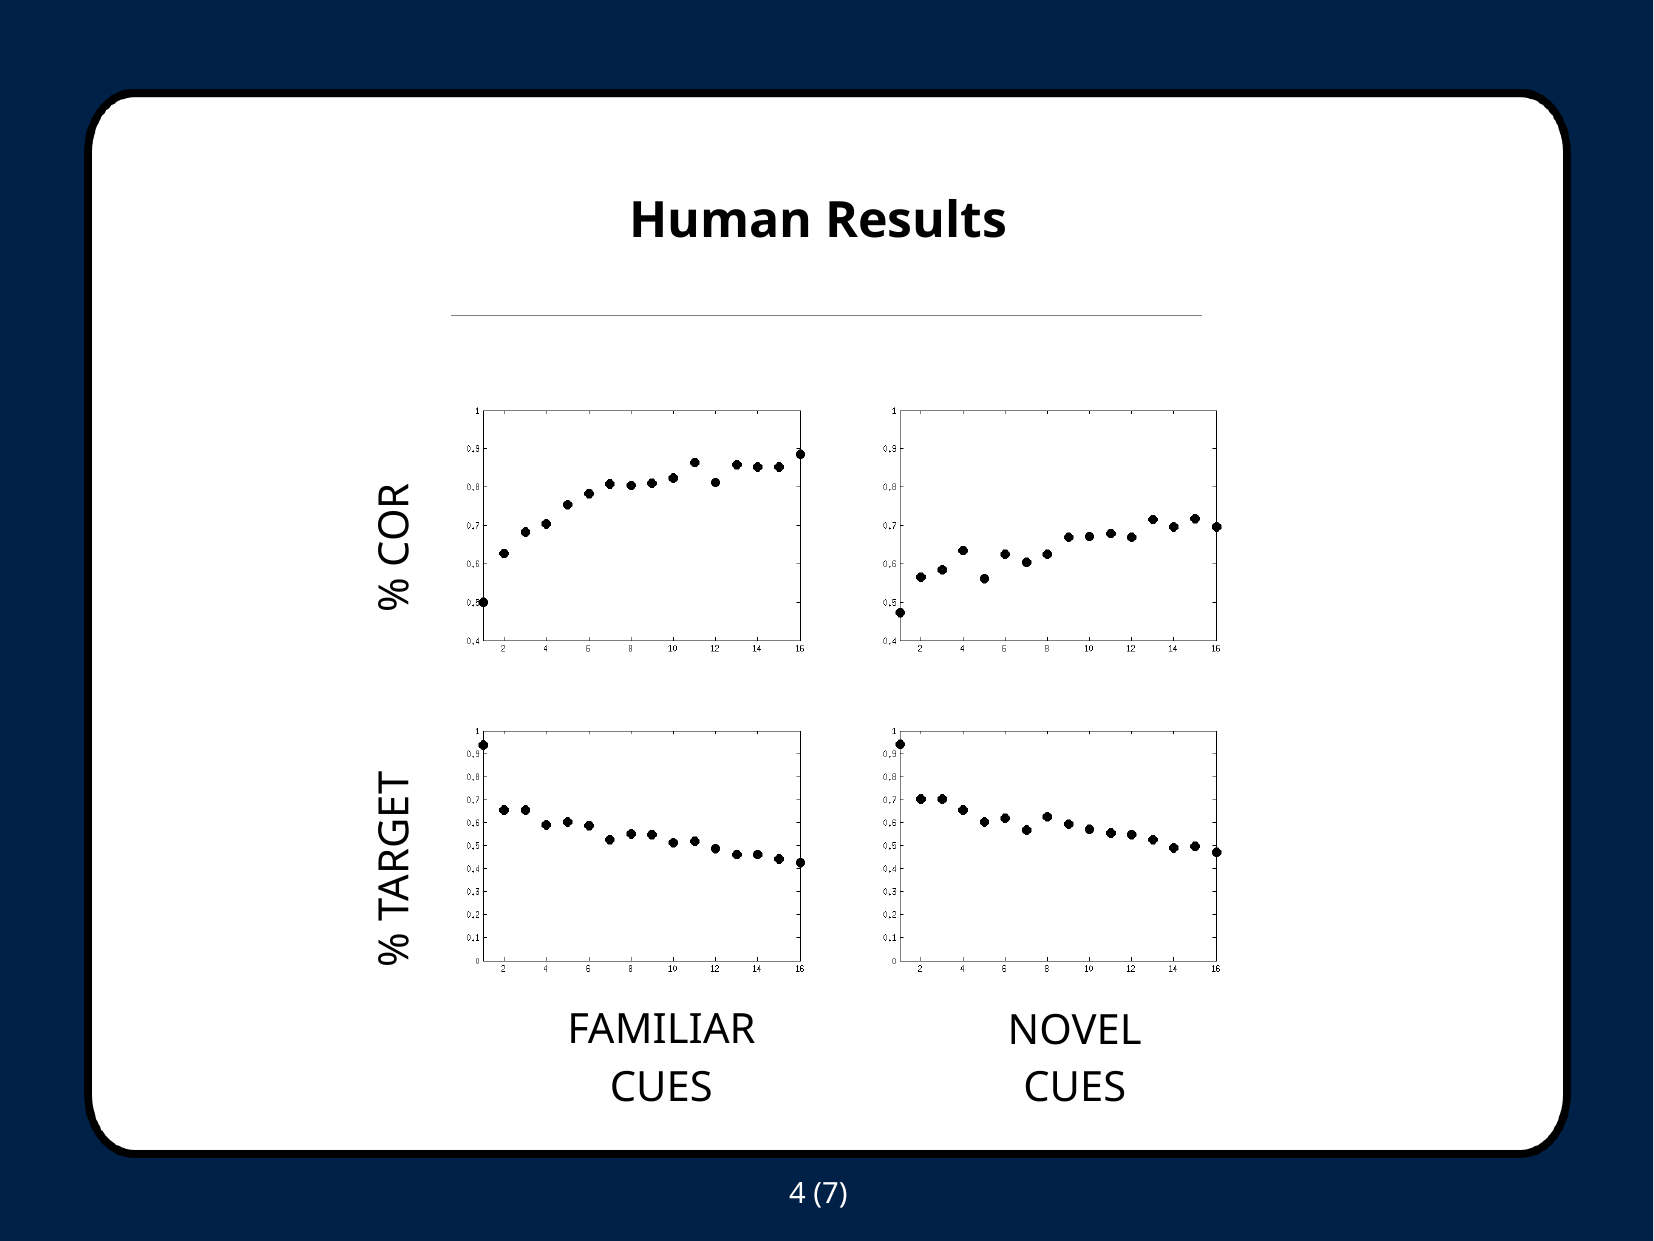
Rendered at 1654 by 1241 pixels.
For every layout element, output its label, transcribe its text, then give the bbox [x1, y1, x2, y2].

title Human Results [74, 188, 1562, 247]
title % TARGET [367, 735, 417, 968]
title NOVEL CUES [971, 1007, 1179, 1105]
picture [0, 0, 1654, 1241]
title % COR [367, 440, 417, 613]
title FAMILIAR CUES [557, 1007, 766, 1105]
title 4 (7) [74, 1170, 1562, 1214]
